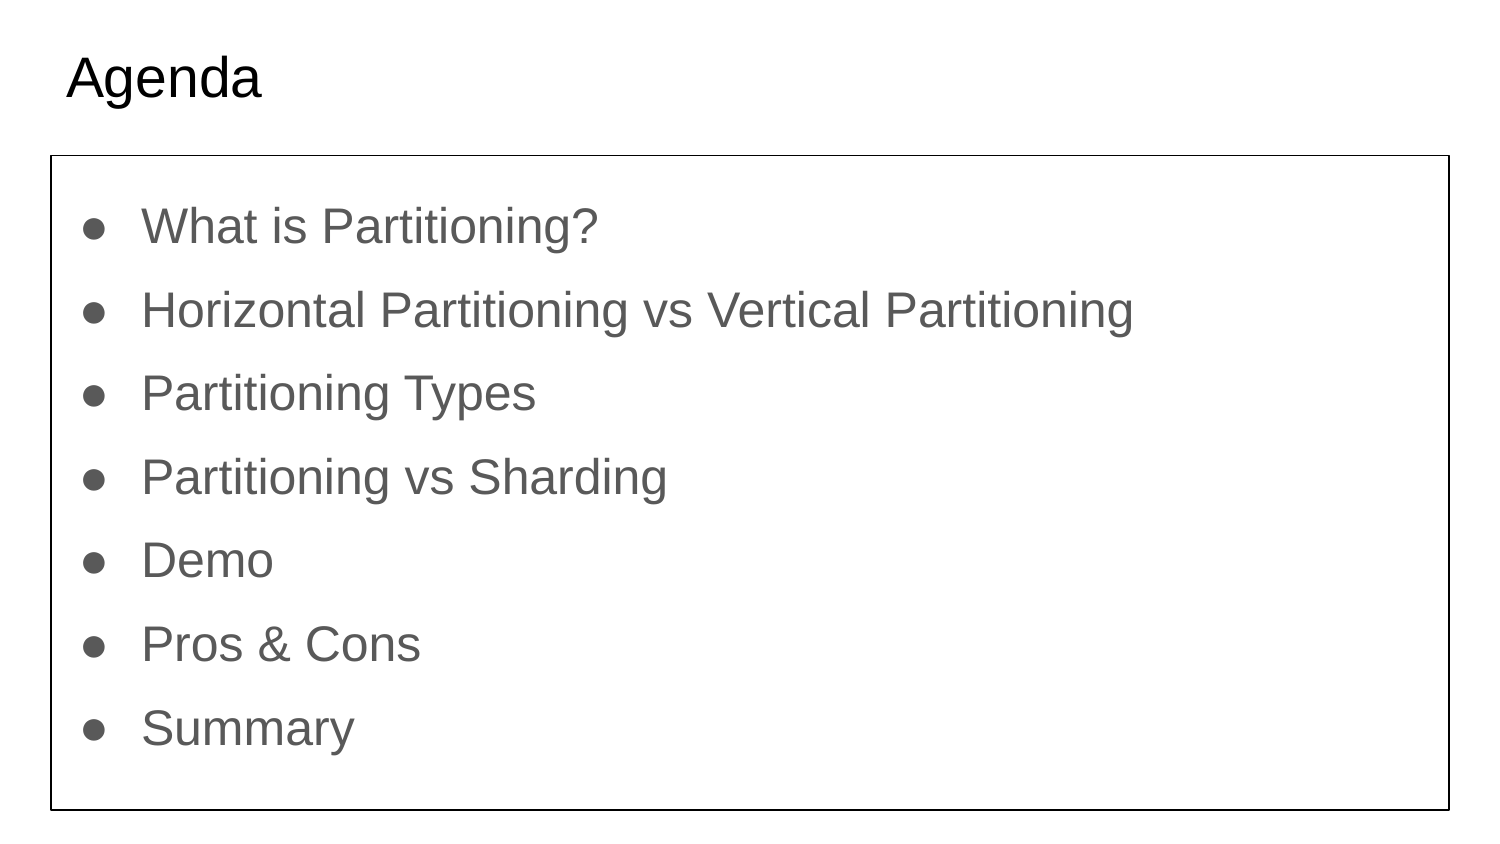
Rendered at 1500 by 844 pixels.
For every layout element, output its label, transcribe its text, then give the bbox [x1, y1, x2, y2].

title Agenda [51, 30, 1449, 125]
list What is Partitioning? Horizontal Partitioning vs Vertical Partitioning Partitioning Types Partitioning vs Sharding Demo Pros & Cons Summary [51, 155, 1449, 811]
